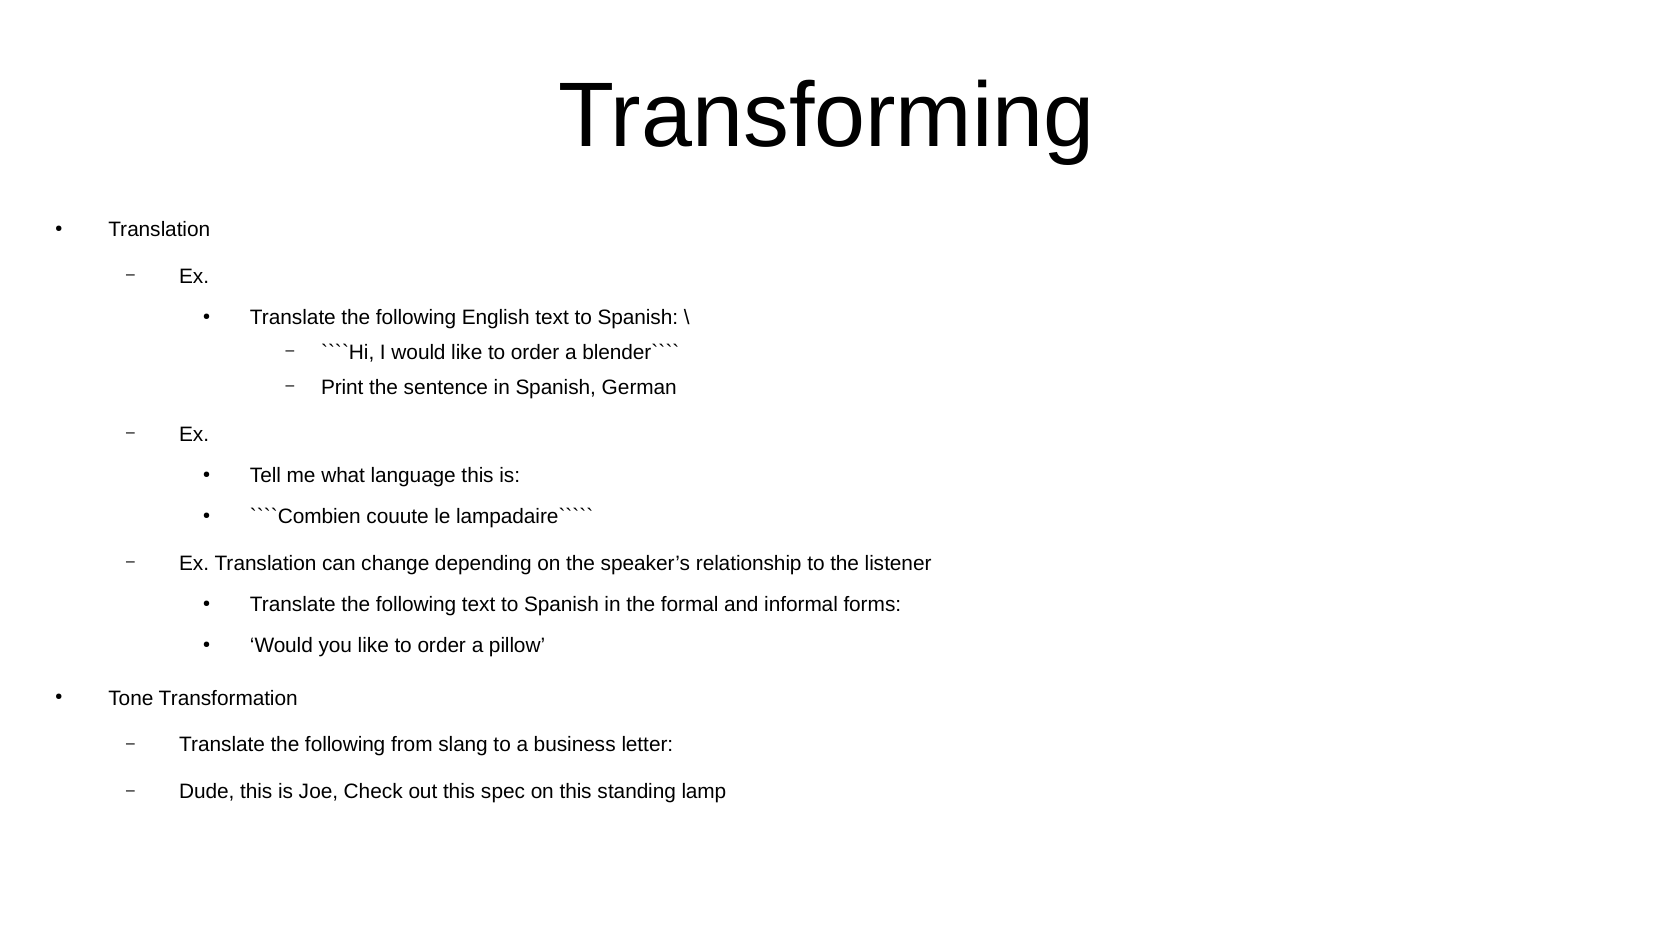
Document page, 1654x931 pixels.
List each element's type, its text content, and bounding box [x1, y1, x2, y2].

title Transforming [82, 37, 1571, 193]
list Translation Ex. Translate the following English text to Spanish: \ ````Hi, I would like to order a blender```` Print the sentence in Spanish, German Ex. Tell me what language this is: ````Combien couute le lampadaire````` Ex. Translation can change depending on the speaker’s relationship to the listener Translate the following text to Spanish in the formal and informal forms: ‘Would you like to order a pillow’ Tone Transformation Translate the following from slang to a business letter: Dude, this is Joe, Check out this spec on this standing lamp [37, 217, 1571, 901]
